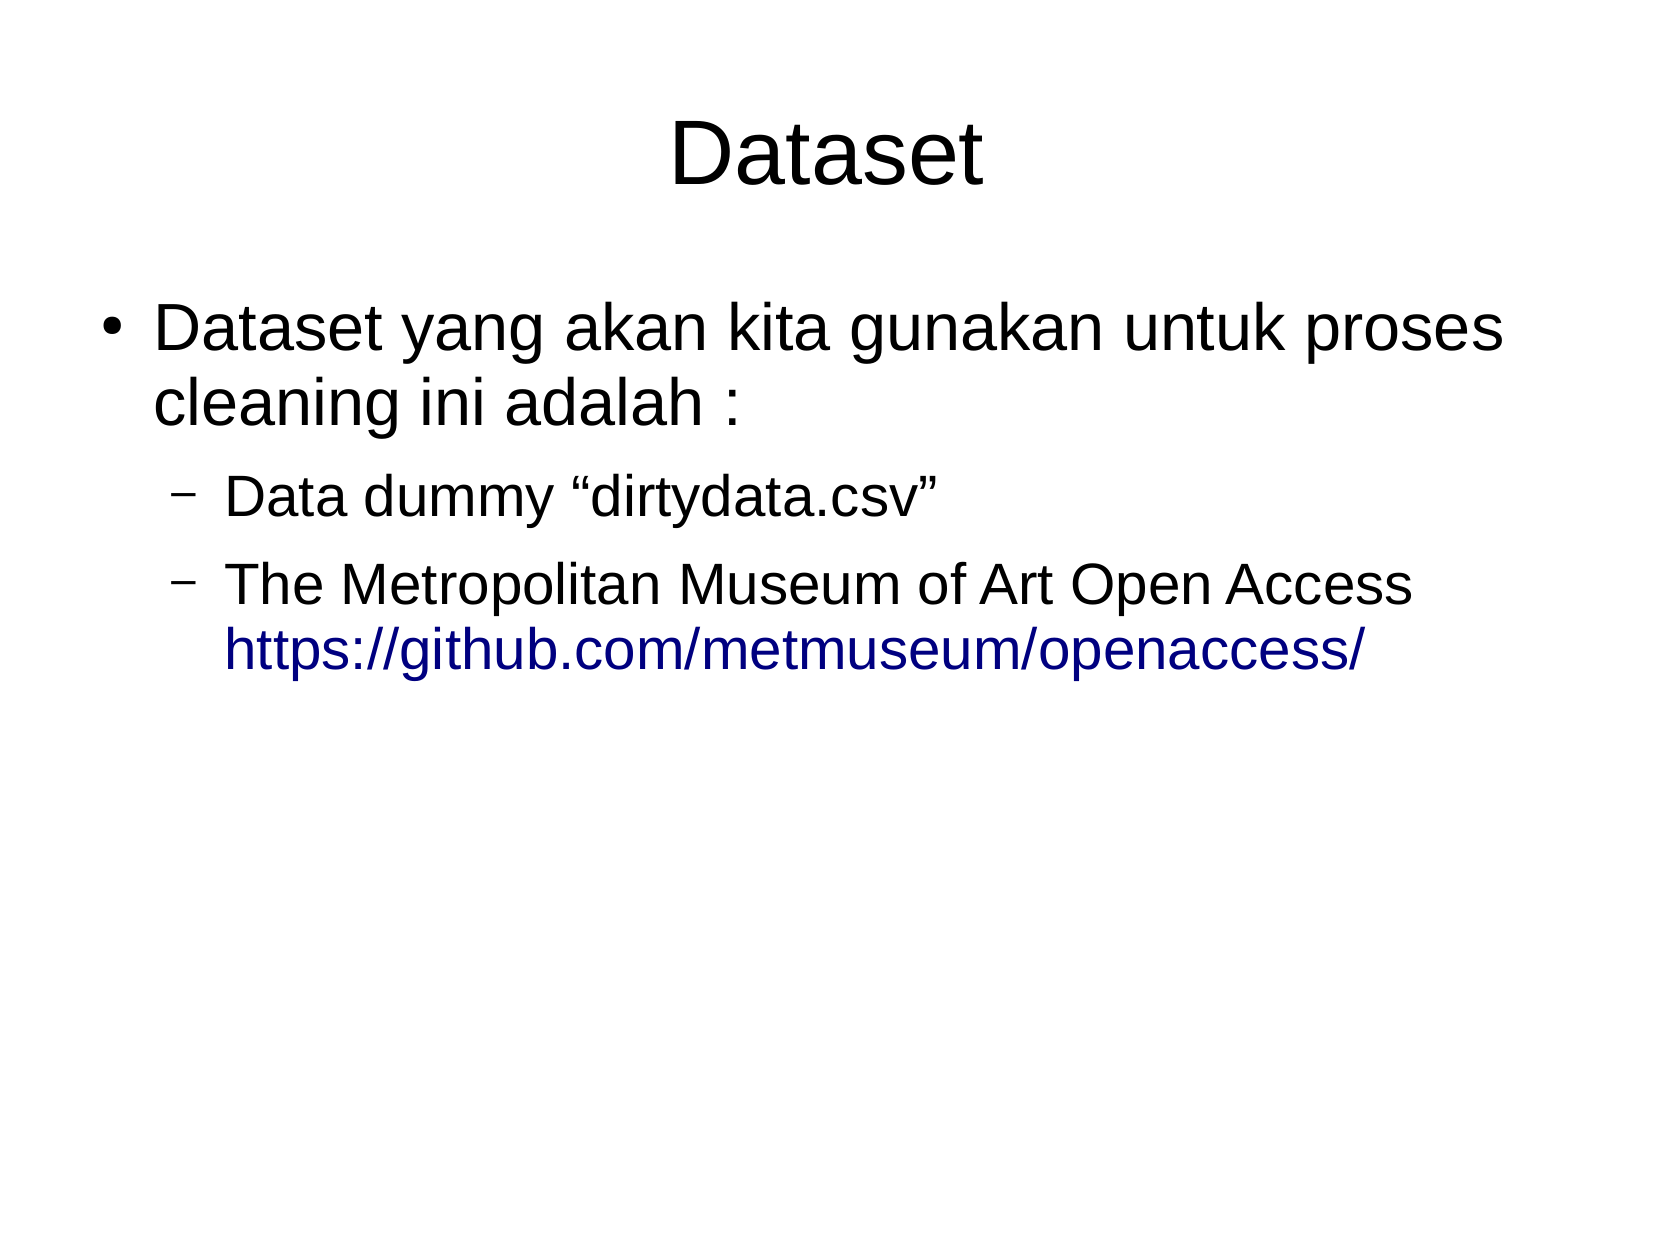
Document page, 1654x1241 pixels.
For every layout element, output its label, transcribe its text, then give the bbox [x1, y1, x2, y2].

list Dataset yang akan kita gunakan untuk proses cleaning ini adalah : Data dummy “dirtydata.csv” The Metropolitan Museum of Art Open Access https://github.com/metmuseum/openaccess/ [82, 290, 1571, 1010]
title Dataset [82, 49, 1571, 257]
